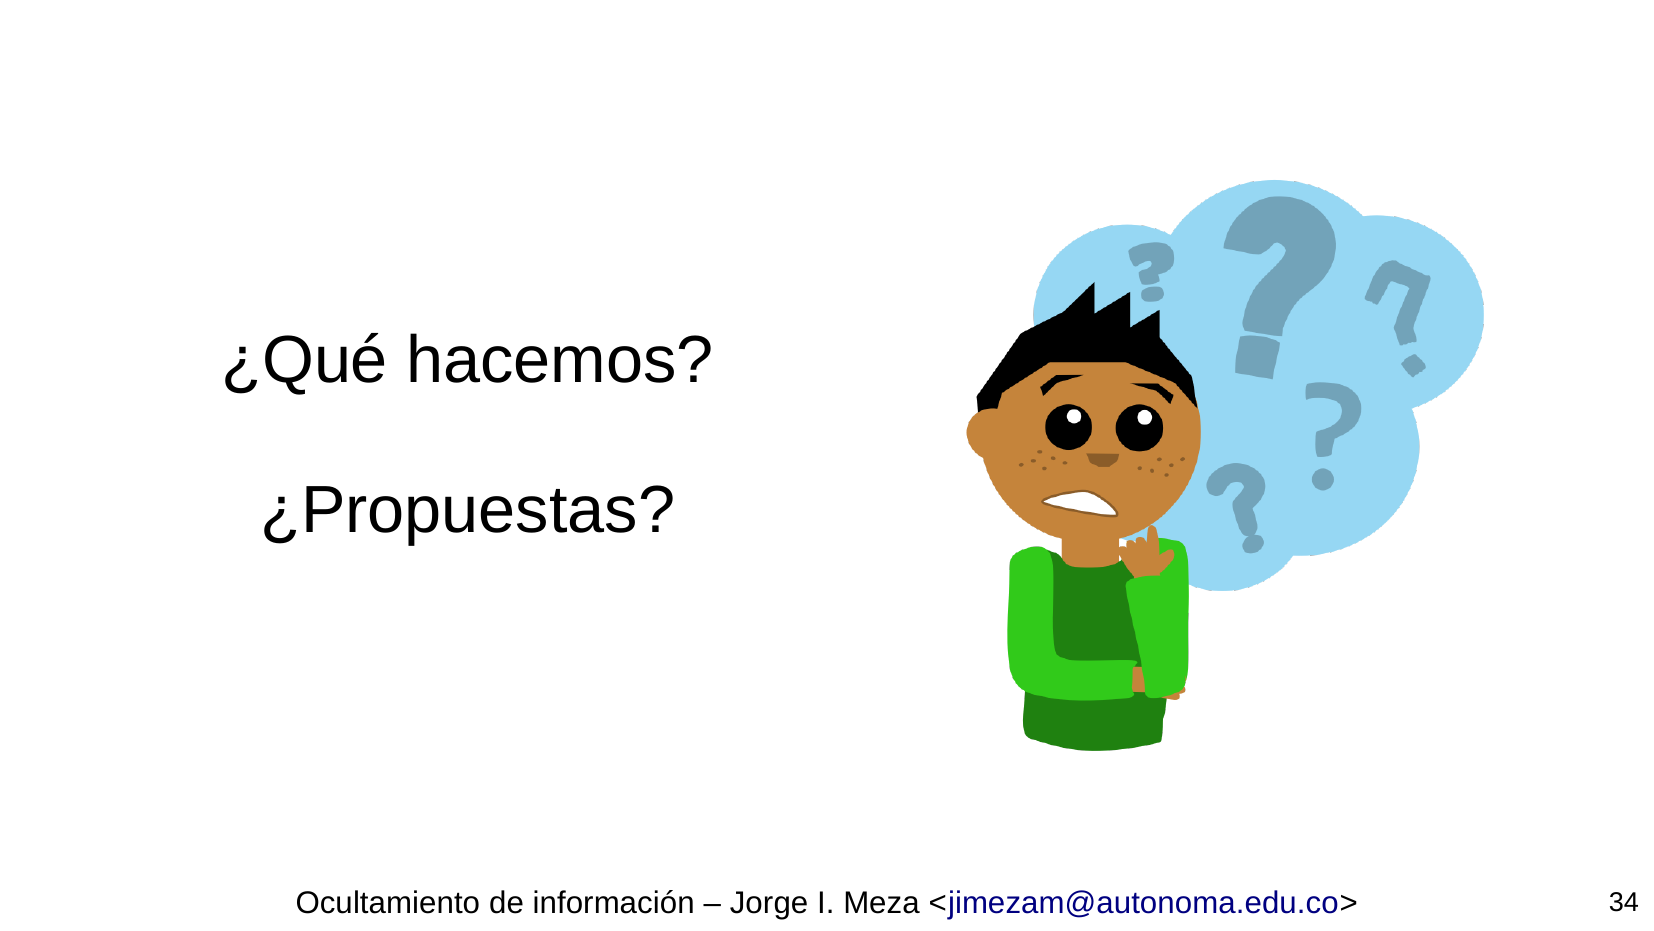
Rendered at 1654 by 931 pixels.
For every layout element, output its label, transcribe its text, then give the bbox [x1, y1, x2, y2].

subtitle ¿Qué hacemos? ¿Propuestas? [82, 37, 854, 757]
picture [966, 179, 1484, 751]
